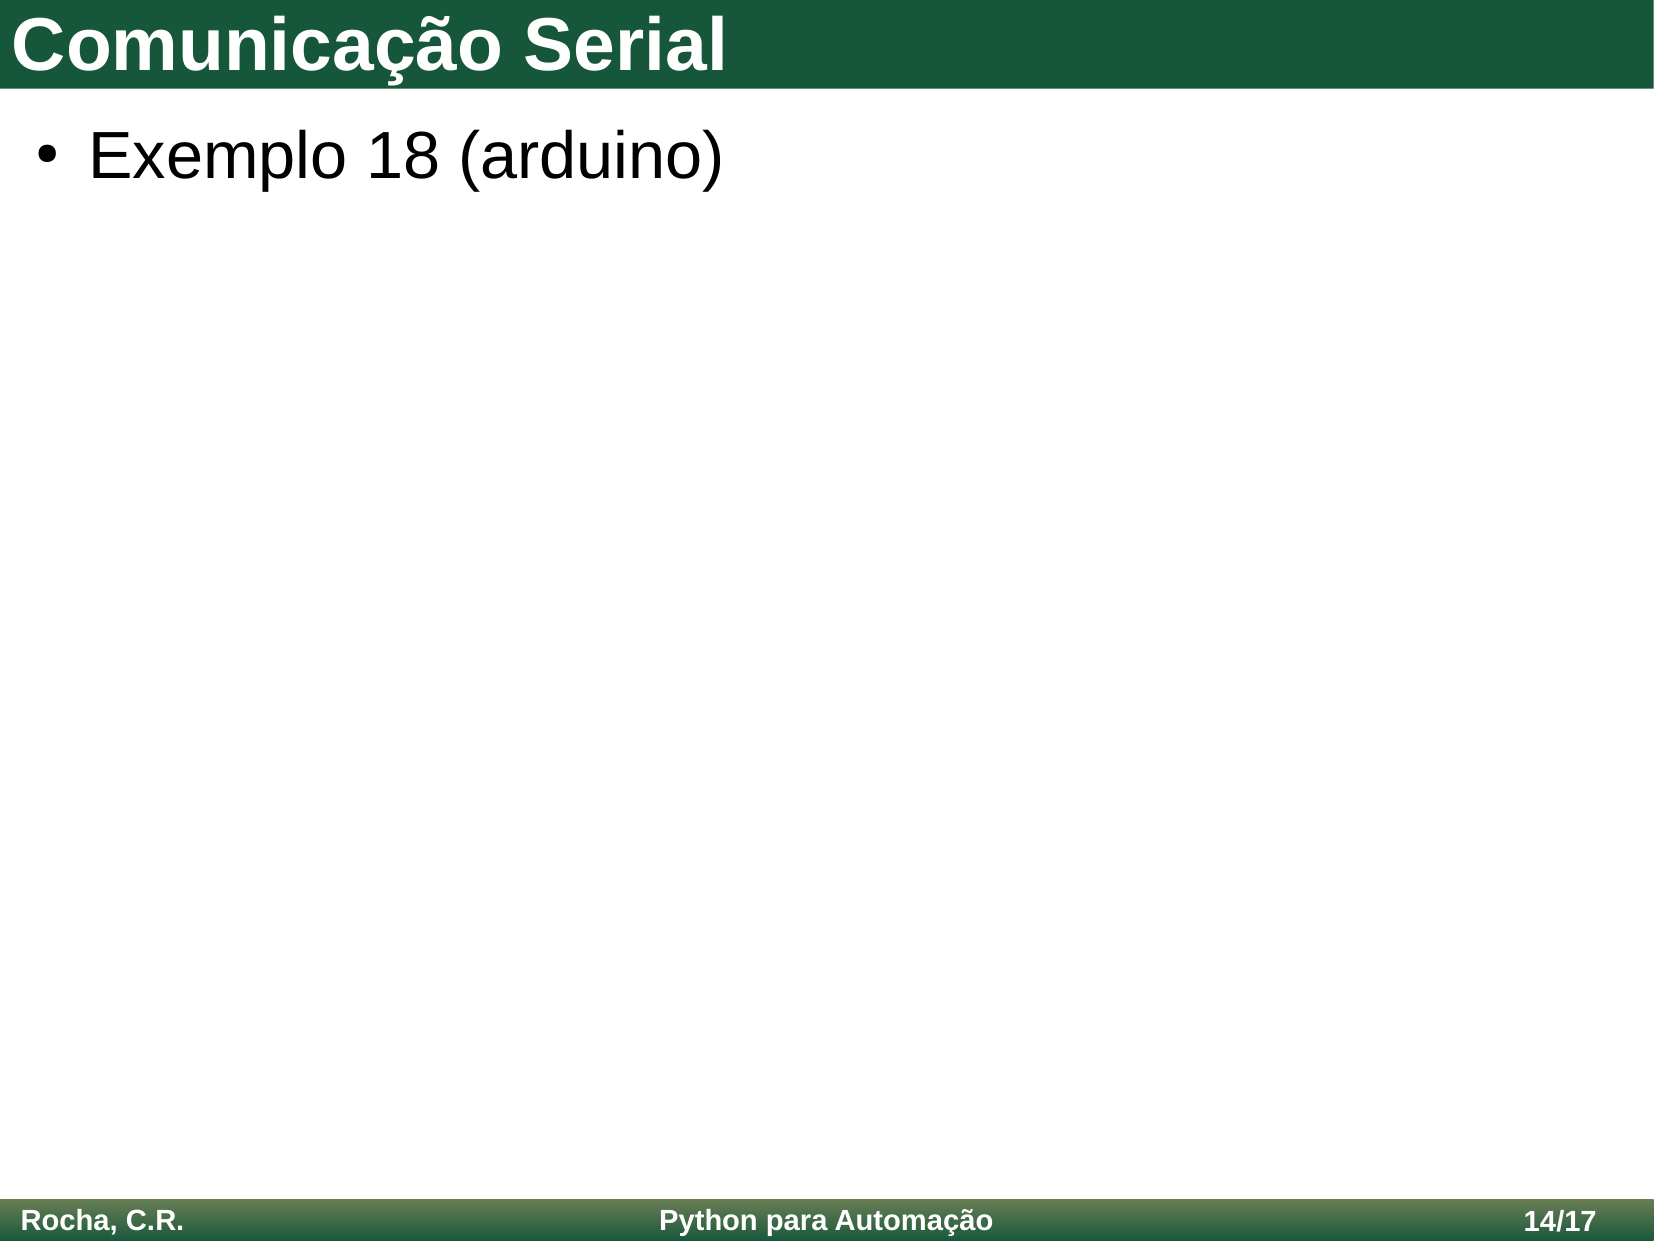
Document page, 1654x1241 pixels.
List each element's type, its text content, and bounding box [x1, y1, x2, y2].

list Exemplo 18 (arduino) [17, 118, 1625, 1152]
title Comunicação Serial [11, 0, 1625, 89]
